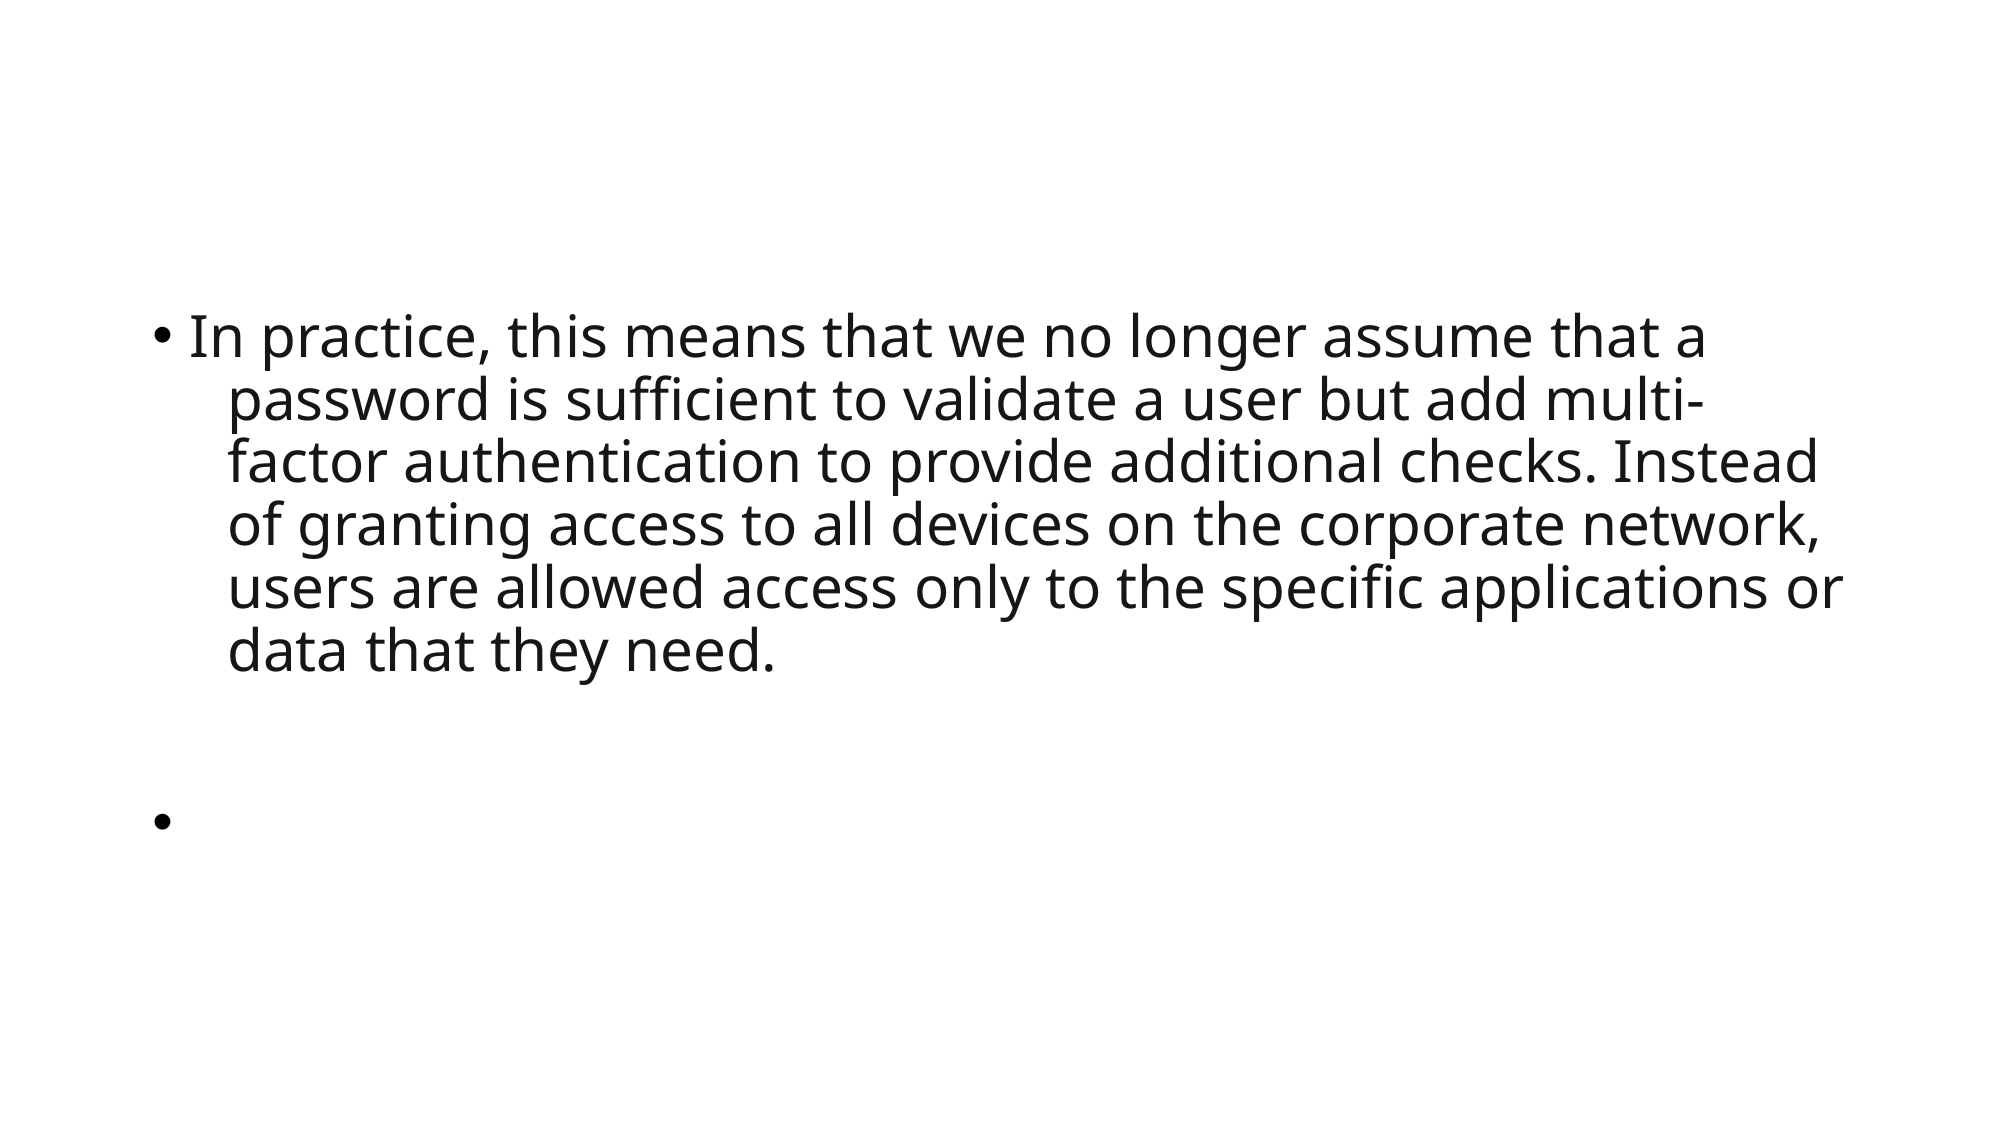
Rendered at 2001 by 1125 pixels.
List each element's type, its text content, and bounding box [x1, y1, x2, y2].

list In practice, this means that we no longer assume that a password is sufficient to validate a user but add multi-factor authentication to provide additional checks. Instead of granting access to all devices on the corporate network, users are allowed access only to the specific applications or data that they need. [137, 299, 1863, 1014]
